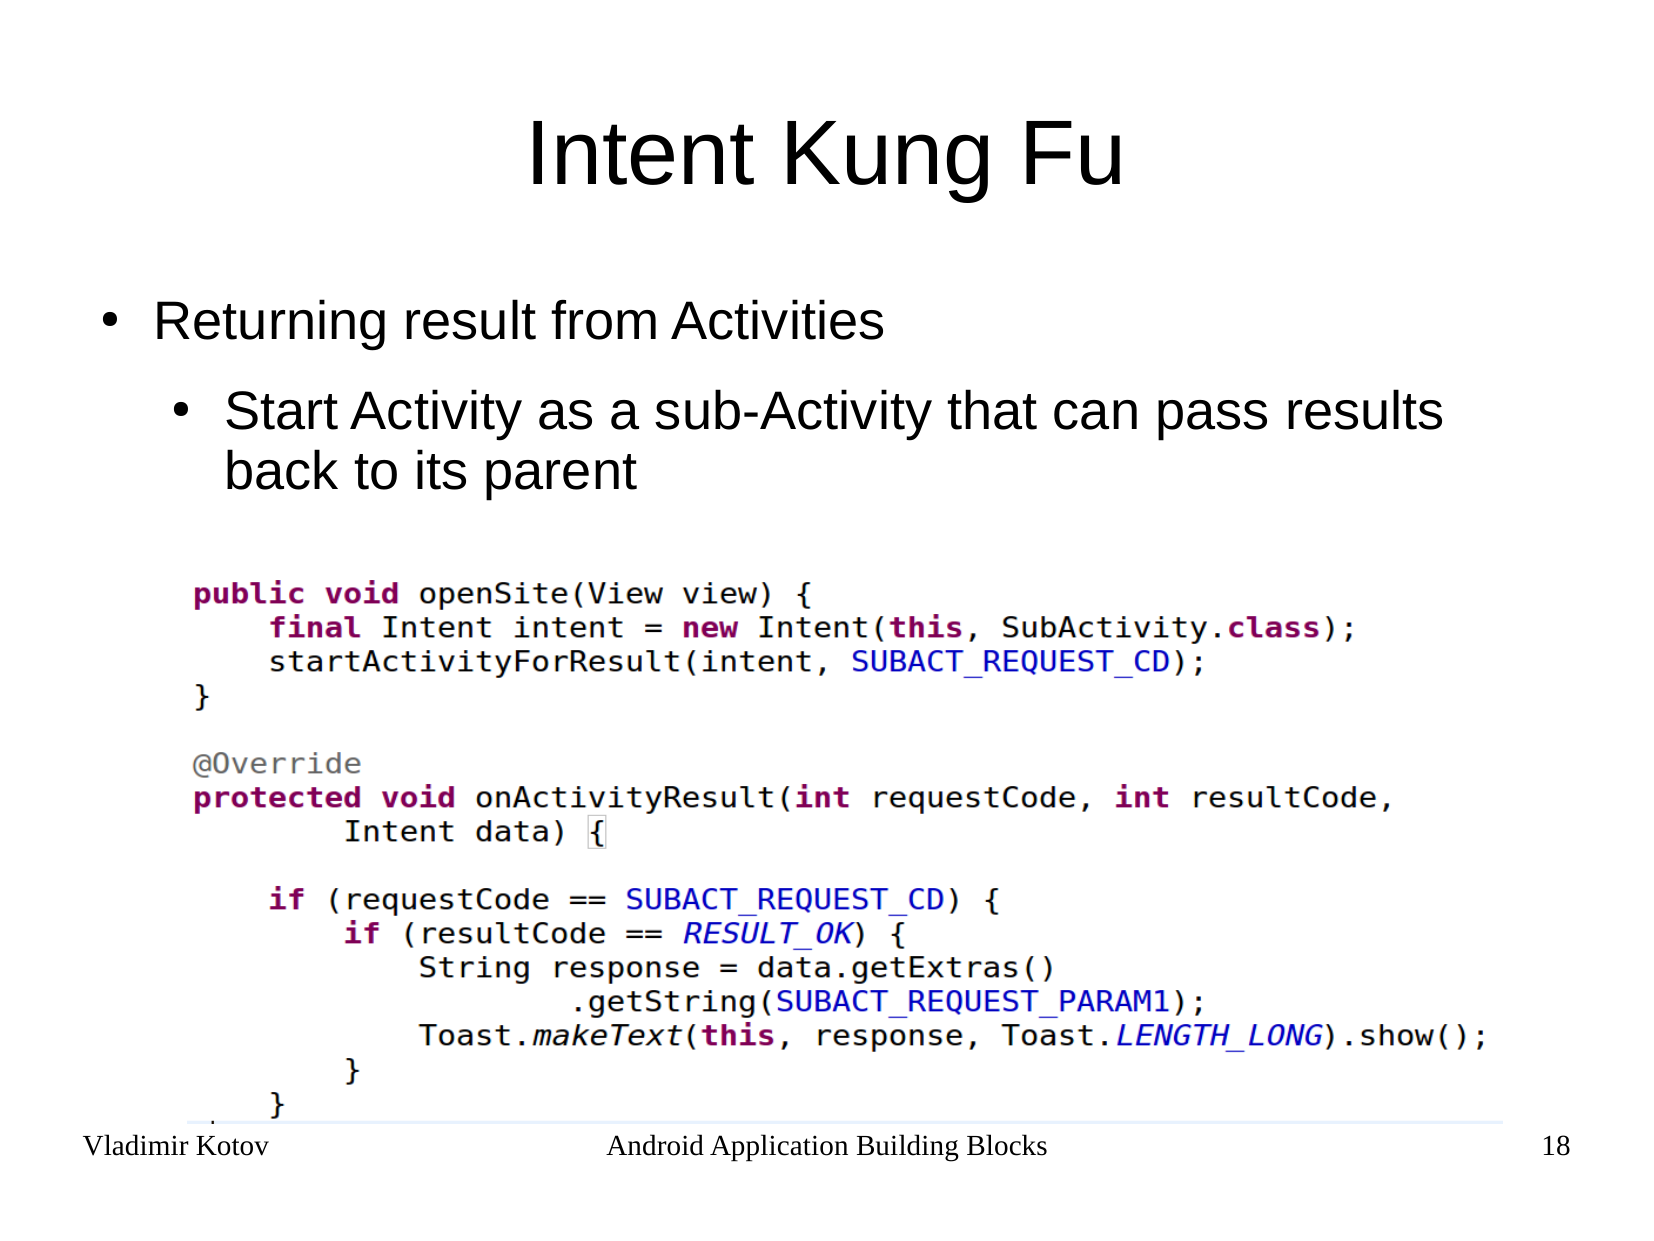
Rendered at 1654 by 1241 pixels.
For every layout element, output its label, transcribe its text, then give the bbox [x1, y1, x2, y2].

title Intent Kung Fu [82, 56, 1571, 250]
list Returning result from Activities Start Activity as a sub-Activity that can pass results back to its parent [82, 290, 1571, 531]
picture [187, 579, 1503, 1124]
